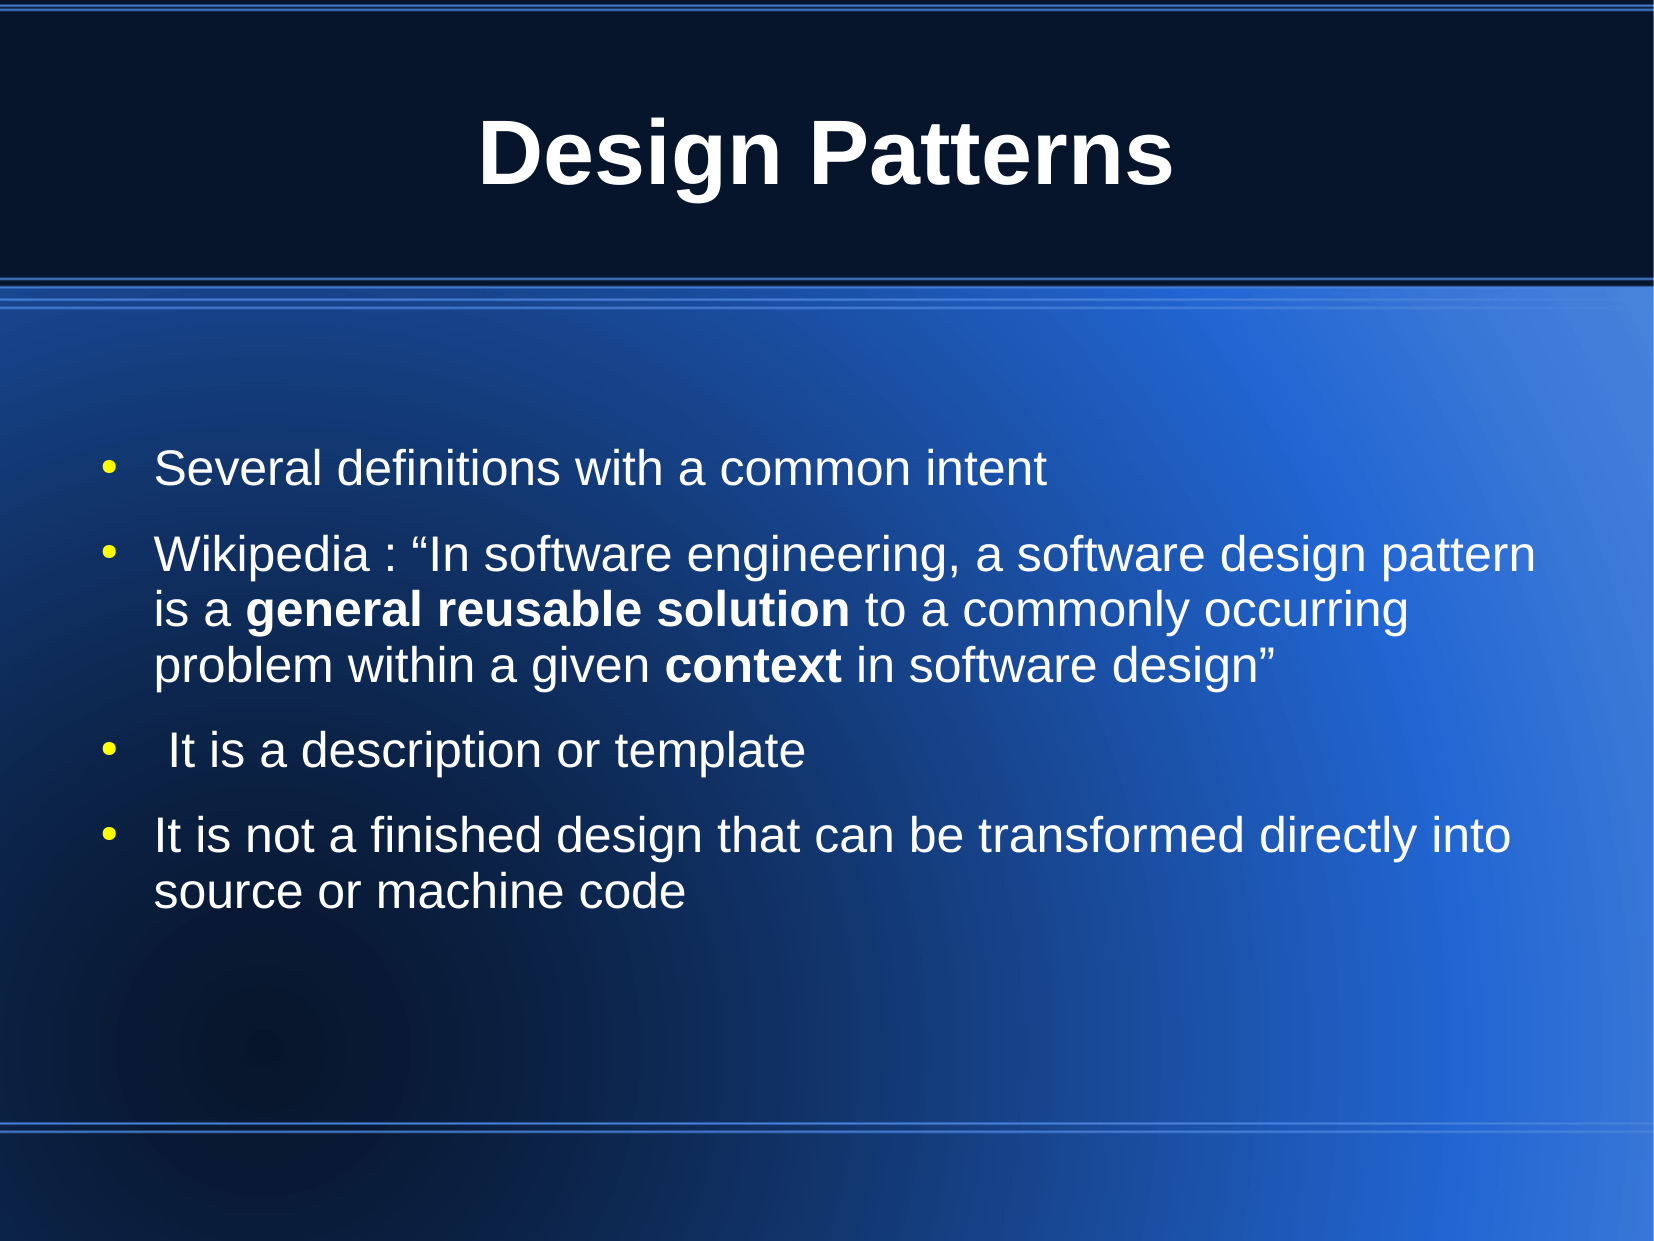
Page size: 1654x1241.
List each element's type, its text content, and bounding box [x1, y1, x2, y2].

title Design Patterns [82, 49, 1571, 257]
list Several definitions with a common intent Wikipedia : “In software engineering, a software design pattern is a general reusable solution to a commonly occurring problem within a given context in software design” It is a description or template It is not a finished design that can be transformed directly into source or machine code [82, 355, 1571, 1064]
picture [0, 0, 1654, 1241]
